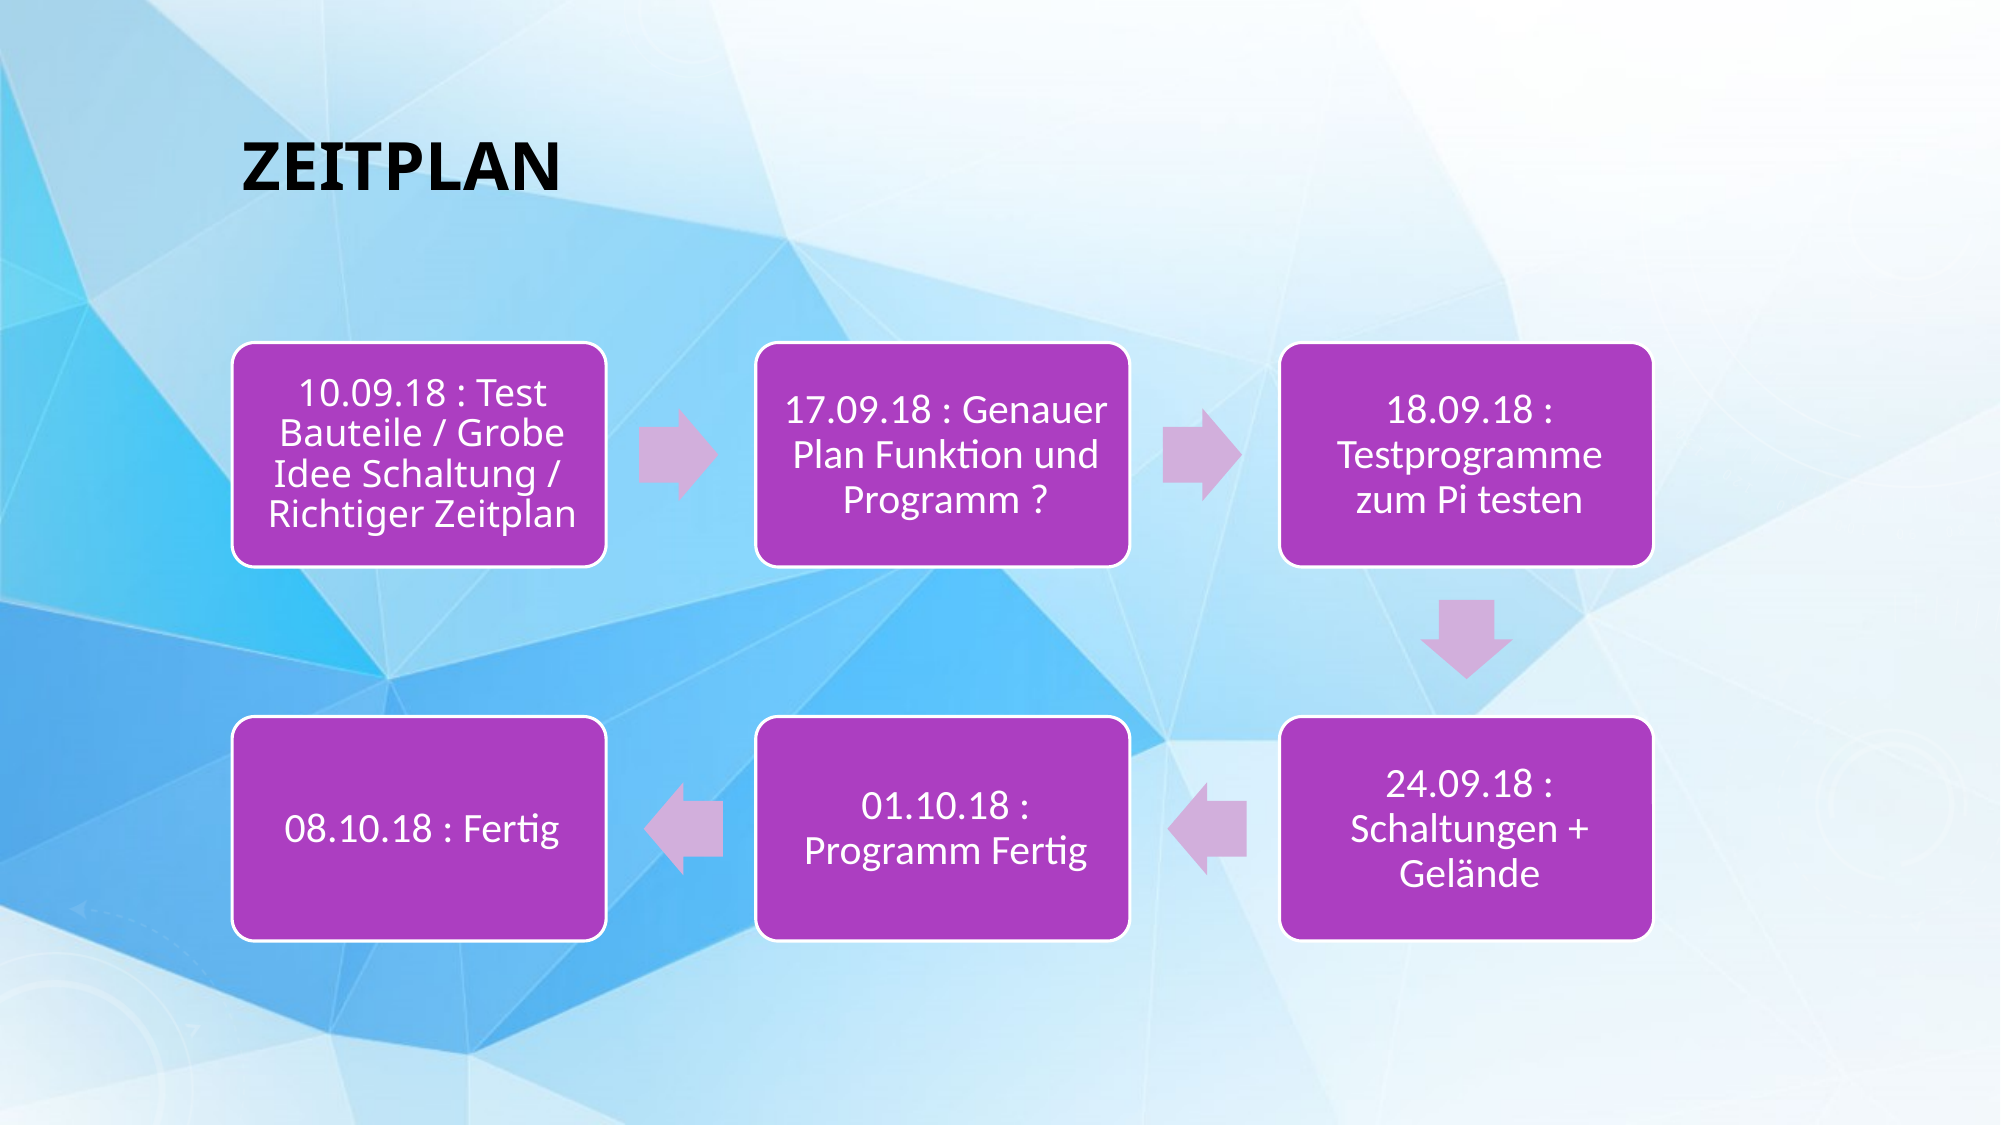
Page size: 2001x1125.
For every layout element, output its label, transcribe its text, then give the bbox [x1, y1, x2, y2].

text_box 08.10.18 : Fertig [232, 716, 607, 942]
picture [0, 0, 2001, 1125]
text_box 17.09.18 : Genauer Plan Funktion und Programm ? [755, 342, 1130, 567]
text_box [1420, 599, 1513, 680]
text_box 24.09.18 : Schaltungen + Gelände [1279, 716, 1654, 942]
text_box 18.09.18 : Testprogramme zum Pi testen [1279, 342, 1654, 567]
text_box [643, 782, 723, 876]
title Zeitplan [228, 44, 1890, 284]
text_box 10.09.18 : Test Bauteile / Grobe Idee Schaltung / Richtiger Zeitplan [232, 342, 607, 567]
text_box [1162, 408, 1243, 502]
text_box 01.10.18 : Programm Fertig [755, 716, 1130, 942]
text_box [639, 408, 719, 502]
text_box [1167, 782, 1247, 876]
